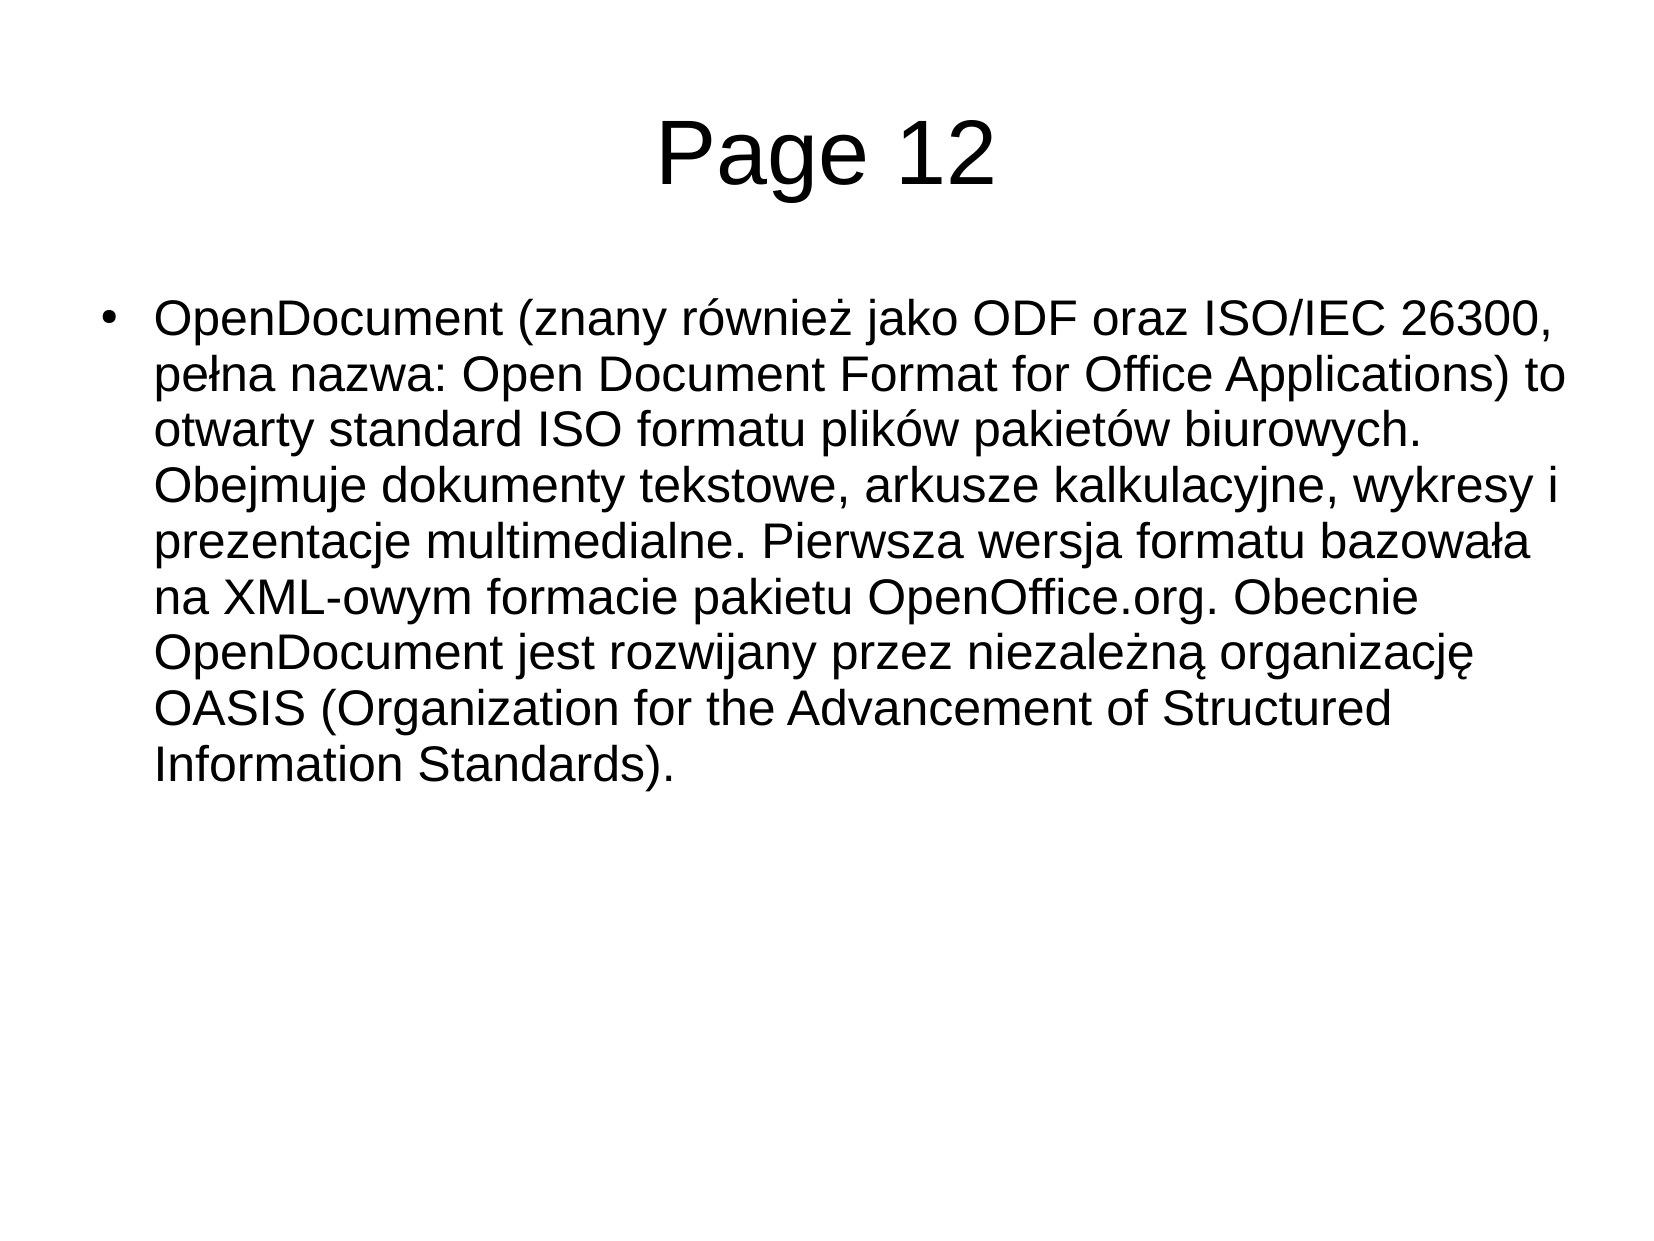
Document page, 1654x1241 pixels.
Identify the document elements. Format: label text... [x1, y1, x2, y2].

title Page 12 [82, 49, 1571, 257]
list OpenDocument (znany również jako ODF oraz ISO/IEC 26300, pełna nazwa: Open Document Format for Office Applications) to otwarty standard ISO formatu plików pakietów biurowych. Obejmuje dokumenty tekstowe, arkusze kalkulacyjne, wykresy i prezentacje multimedialne. Pierwsza wersja formatu bazowała na XML-owym formacie pakietu OpenOffice.org. Obecnie OpenDocument jest rozwijany przez niezależną organizację OASIS (Organization for the Advancement of Structured Information Standards). [82, 290, 1571, 1109]
